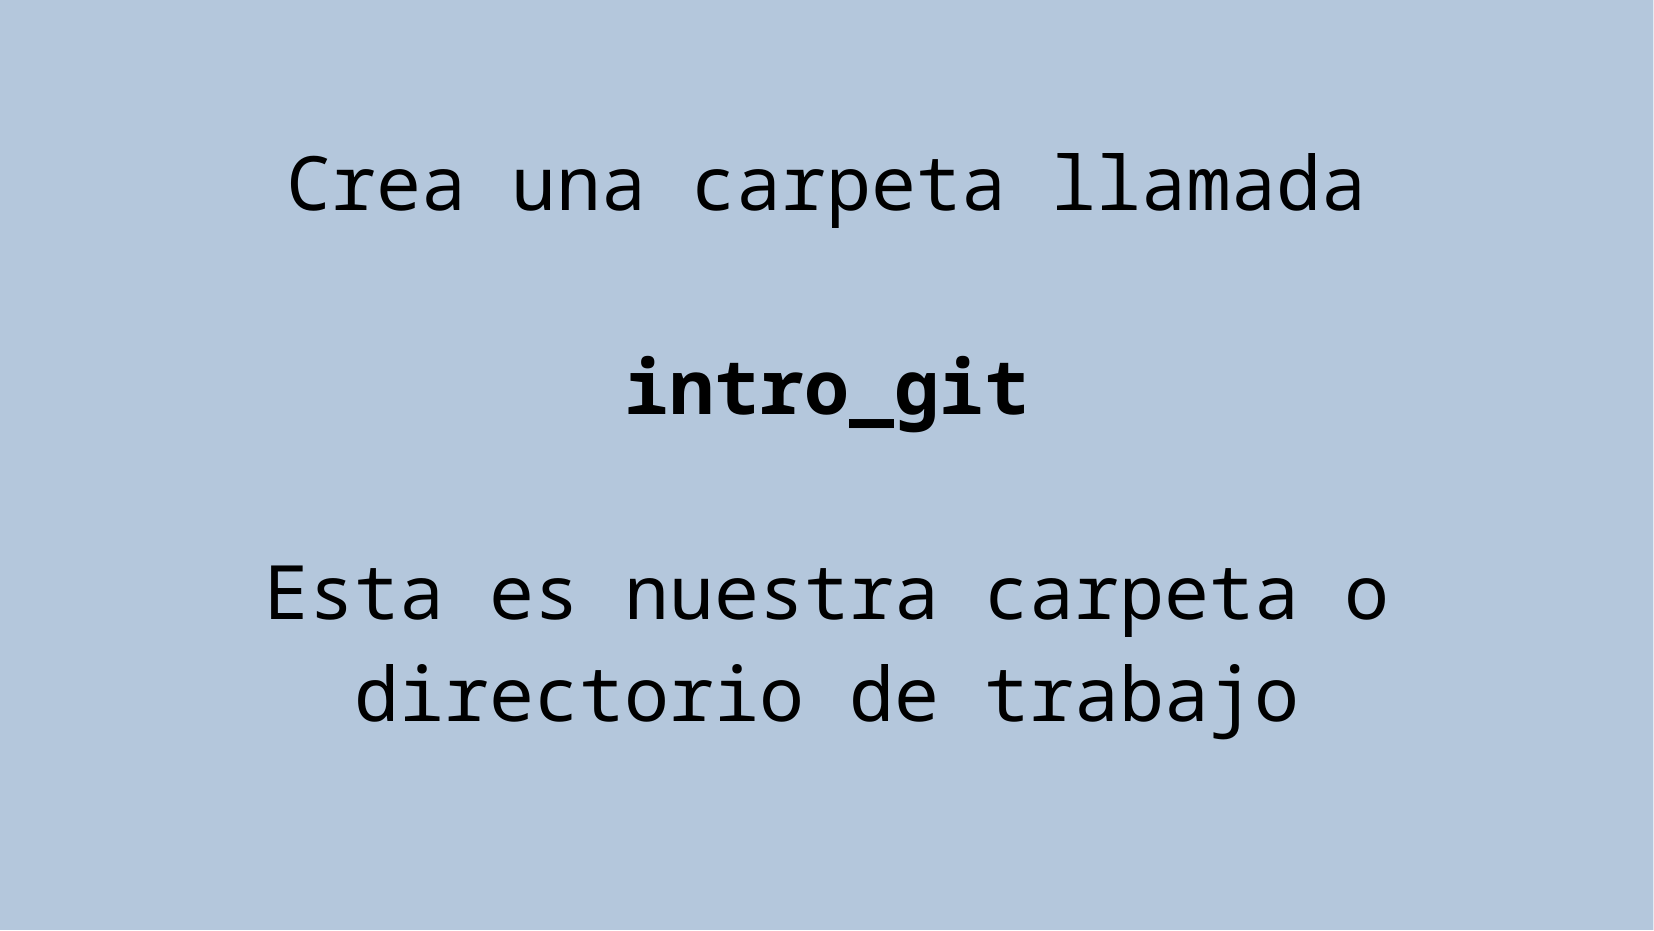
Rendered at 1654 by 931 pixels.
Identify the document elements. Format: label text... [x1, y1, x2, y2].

subtitle Crea una carpeta llamada intro_git Esta es nuestra carpeta o directorio de trabajo [82, 76, 1571, 797]
